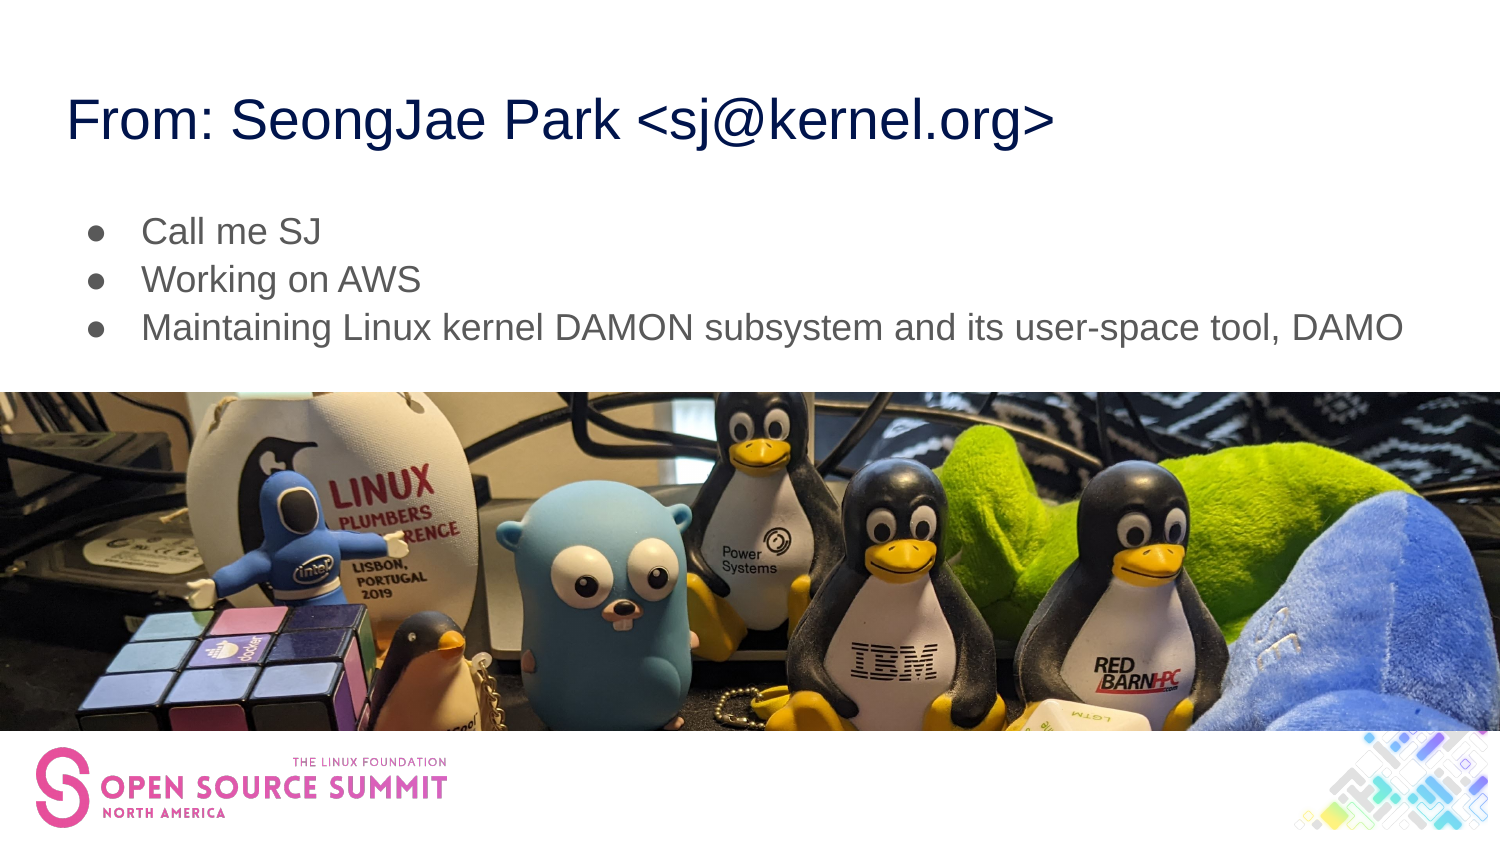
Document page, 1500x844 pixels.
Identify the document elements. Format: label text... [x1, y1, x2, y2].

title From: SeongJae Park <sj@kernel.org> [51, 72, 1449, 167]
picture [36, 747, 447, 828]
list Call me SJ Working on AWS Maintaining Linux kernel DAMON subsystem and its user-space tool, DAMO [51, 189, 1449, 392]
picture [0, 392, 1500, 830]
